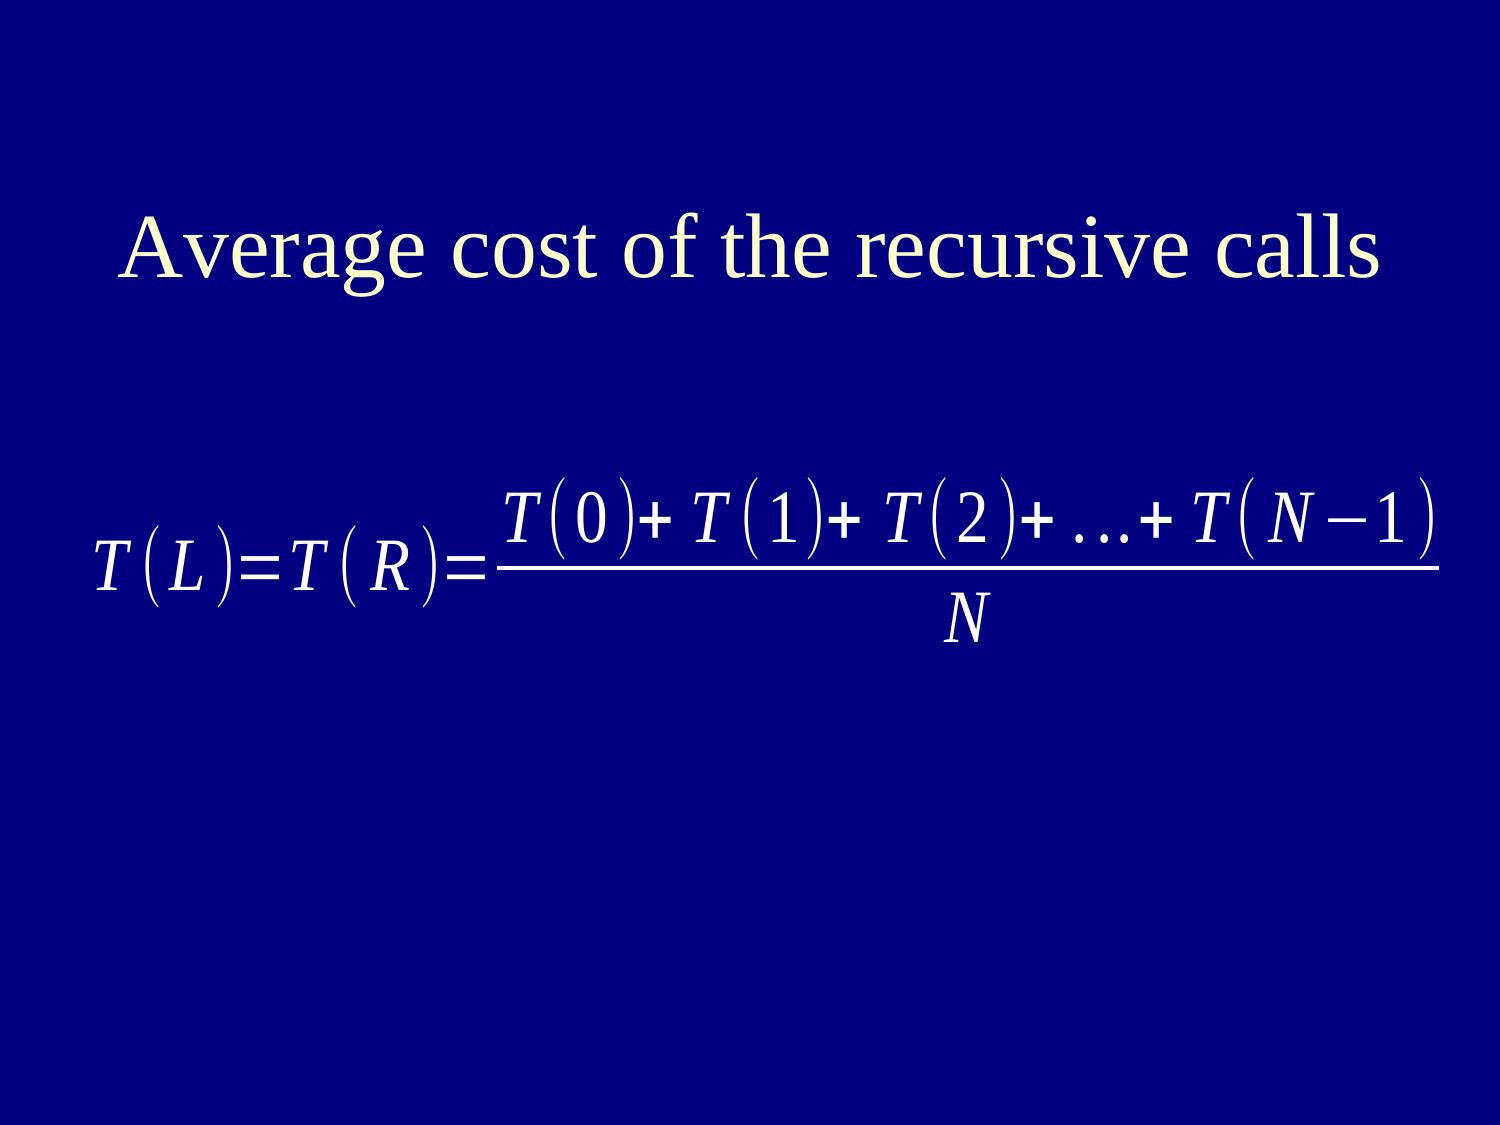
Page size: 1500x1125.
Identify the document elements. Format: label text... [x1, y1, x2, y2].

chart [75, 471, 1464, 659]
title Average cost of the recursive calls [22, 145, 1480, 336]
